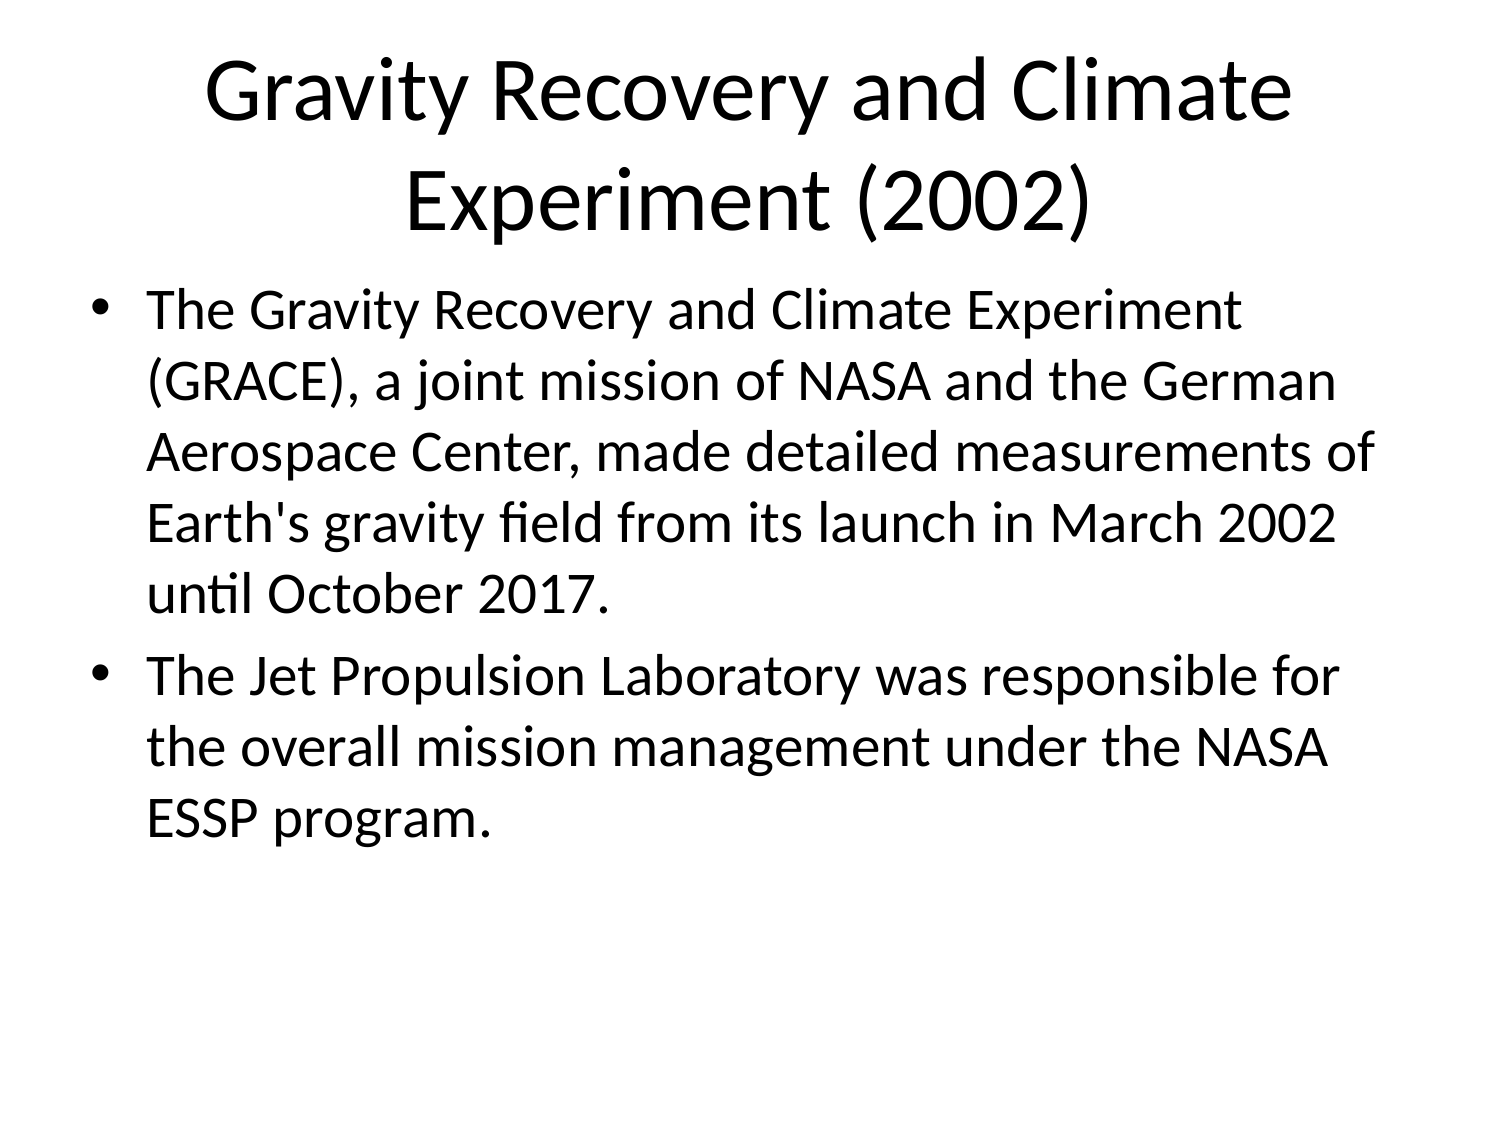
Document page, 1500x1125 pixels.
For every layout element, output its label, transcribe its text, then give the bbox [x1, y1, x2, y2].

list The Gravity Recovery and Climate Experiment (GRACE), a joint mission of NASA and the German Aerospace Center, made detailed measurements of Earth's gravity field from its launch in March 2002 until October 2017. The Jet Propulsion Laboratory was responsible for the overall mission management under the NASA ESSP program. [75, 262, 1425, 1005]
title Gravity Recovery and Climate Experiment (2002) [75, 45, 1425, 233]
